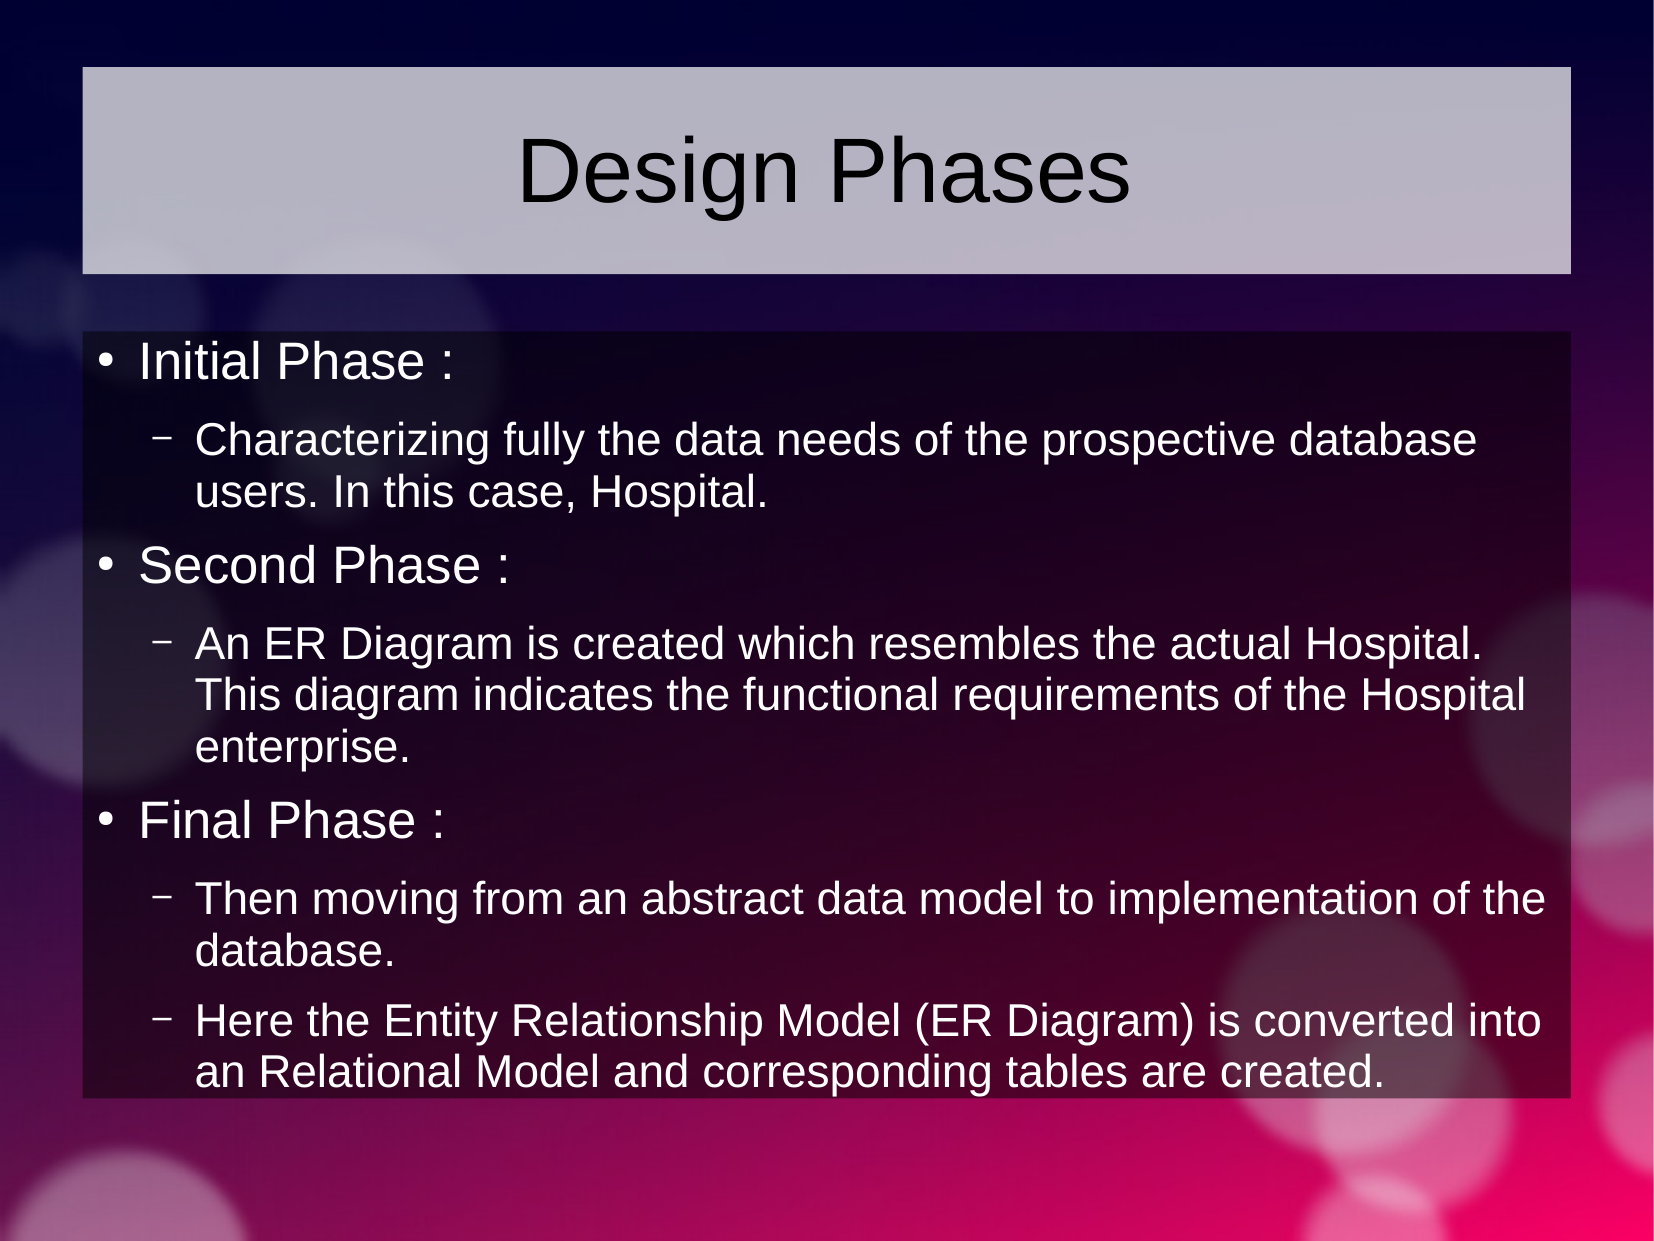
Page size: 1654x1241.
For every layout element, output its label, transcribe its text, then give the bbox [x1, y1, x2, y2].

list Initial Phase : Characterizing fully the data needs of the prospective database users. In this case, Hospital. Second Phase : An ER Diagram is created which resembles the actual Hospital. This diagram indicates the functional requirements of the Hospital enterprise. Final Phase : Then moving from an abstract data model to implementation of the database. Here the Entity Relationship Model (ER Diagram) is converted into an Relational Model and corresponding tables are created. [82, 331, 1571, 1099]
title Design Phases [82, 67, 1571, 275]
picture [0, 0, 1654, 1241]
